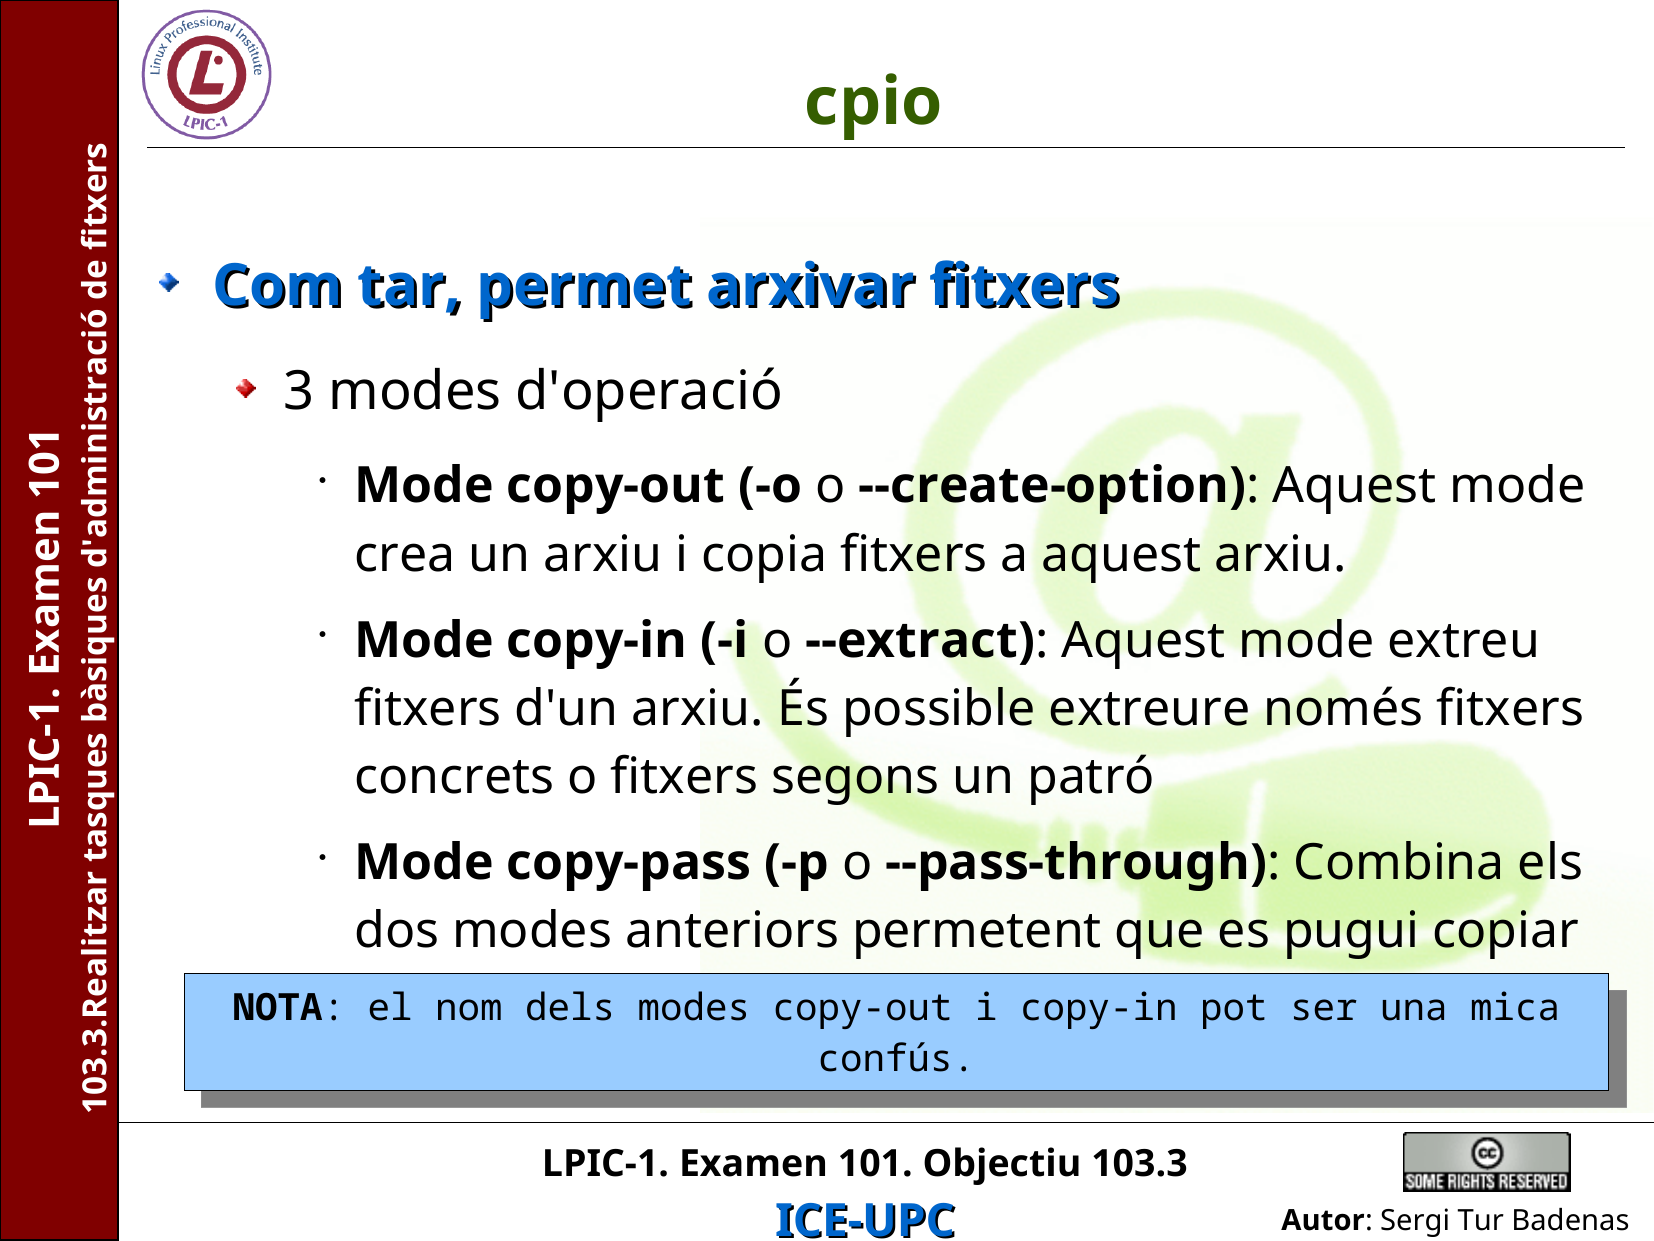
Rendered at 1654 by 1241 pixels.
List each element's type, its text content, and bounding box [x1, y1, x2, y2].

title cpio [129, 56, 1619, 141]
picture [1403, 1132, 1571, 1192]
list Com tar, permet arxivar fitxers 3 modes d'operació Mode copy-out (-o o --create-option): Aquest mode crea un arxiu i copia fitxers a aquest arxiu. Mode copy-in (-i o --extract): Aquest mode extreu fitxers d'un arxiu. És possible extreure només fitxers concrets o fitxers segons un patró Mode copy-pass (-p o --pass-through): Combina els dos modes anteriors permetent que es pugui copiar un estructura de directoris d'una localització a un altre. [141, 242, 1630, 1078]
text_box NOTA: el nom dels modes copy-out i copy-in pot ser una mica confús. [184, 973, 1609, 1079]
picture [700, 217, 1654, 1113]
picture [135, 5, 277, 56]
